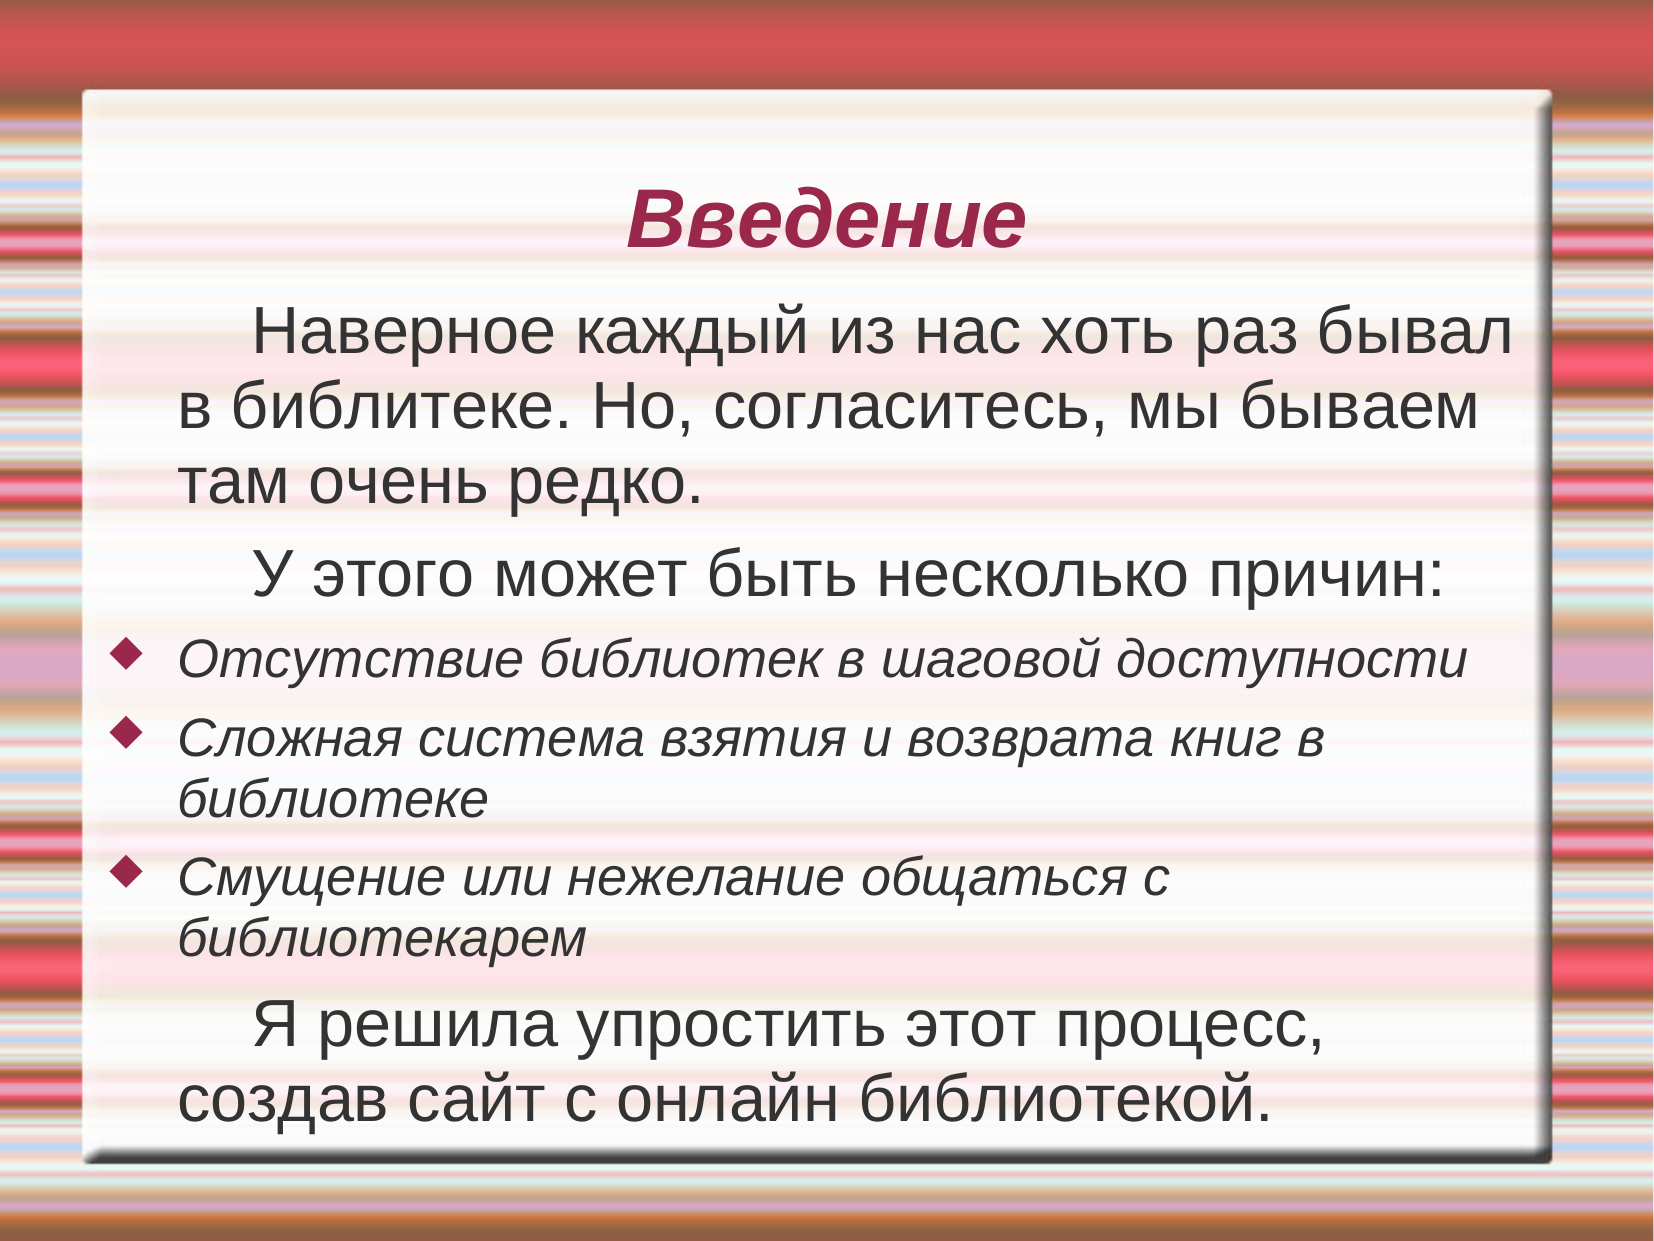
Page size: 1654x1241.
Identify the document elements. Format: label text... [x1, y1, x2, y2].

picture [0, 0, 1654, 1241]
list Наверное каждый из нас хоть раз бывал в библитеке. Но, согласитесь, мы бываем там очень редко. У этого может быть несколько причин: Отсутствие библиотек в шаговой доступности Сложная система взятия и возврата книг в библиотеке Смущение или нежелание общаться с библиотекарем Я решила упростить этот процесс, создав сайт с онлайн библиотекой. [94, 293, 1548, 1134]
title Введение [121, 114, 1534, 293]
